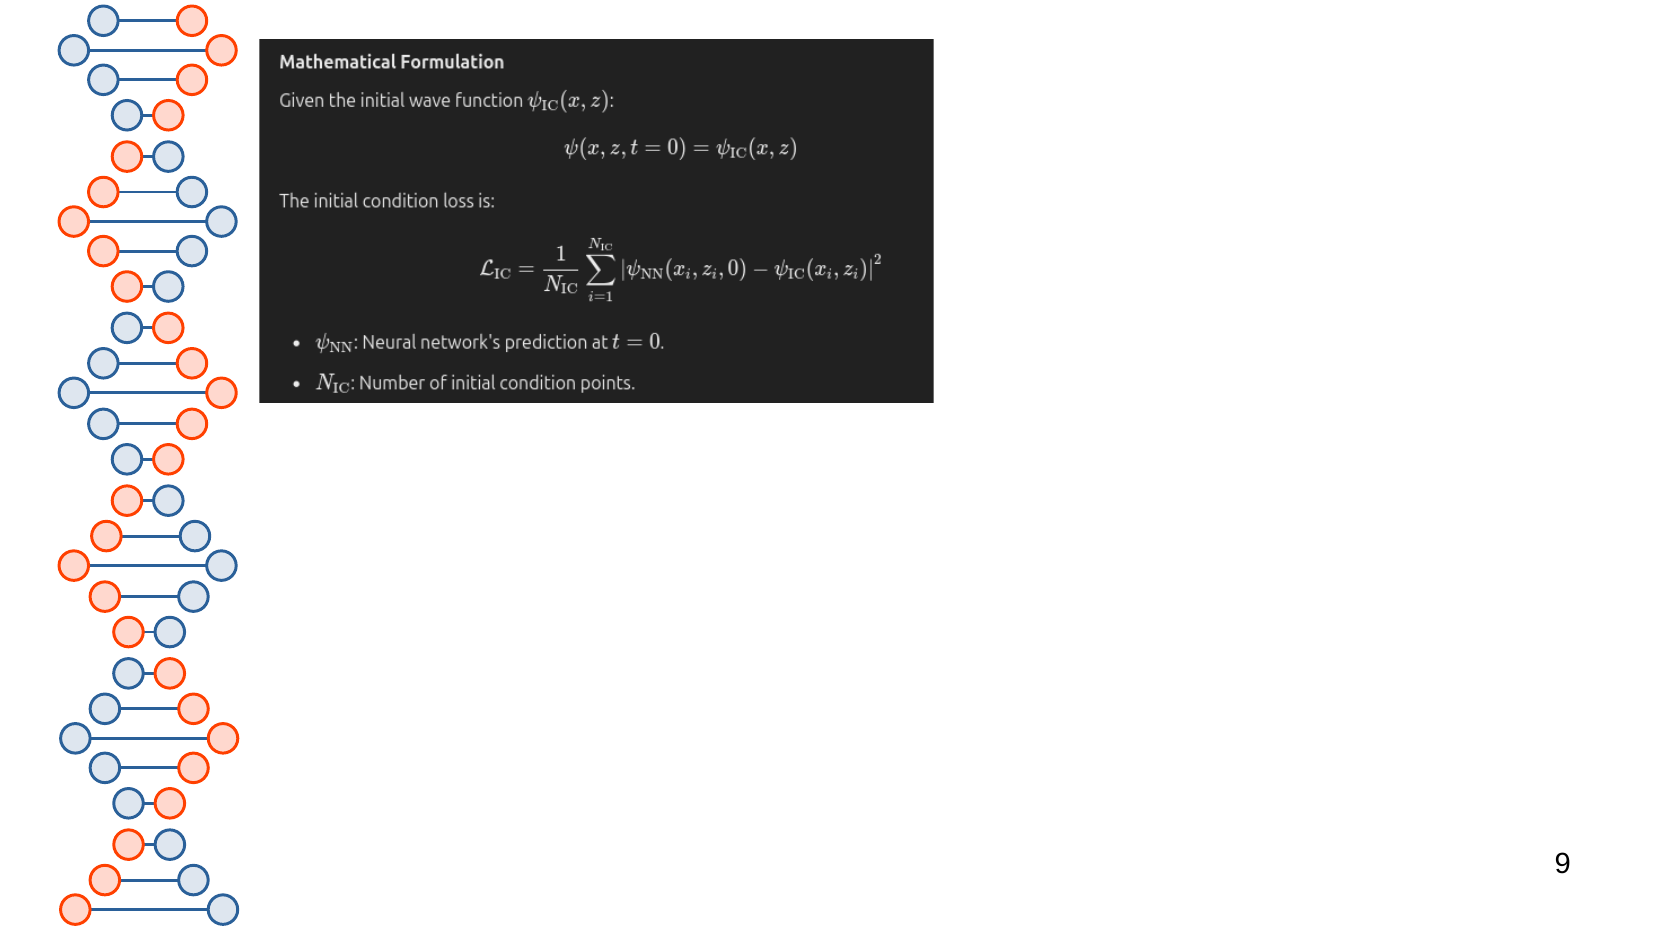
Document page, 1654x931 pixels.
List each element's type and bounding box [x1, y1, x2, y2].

picture [259, 39, 934, 403]
